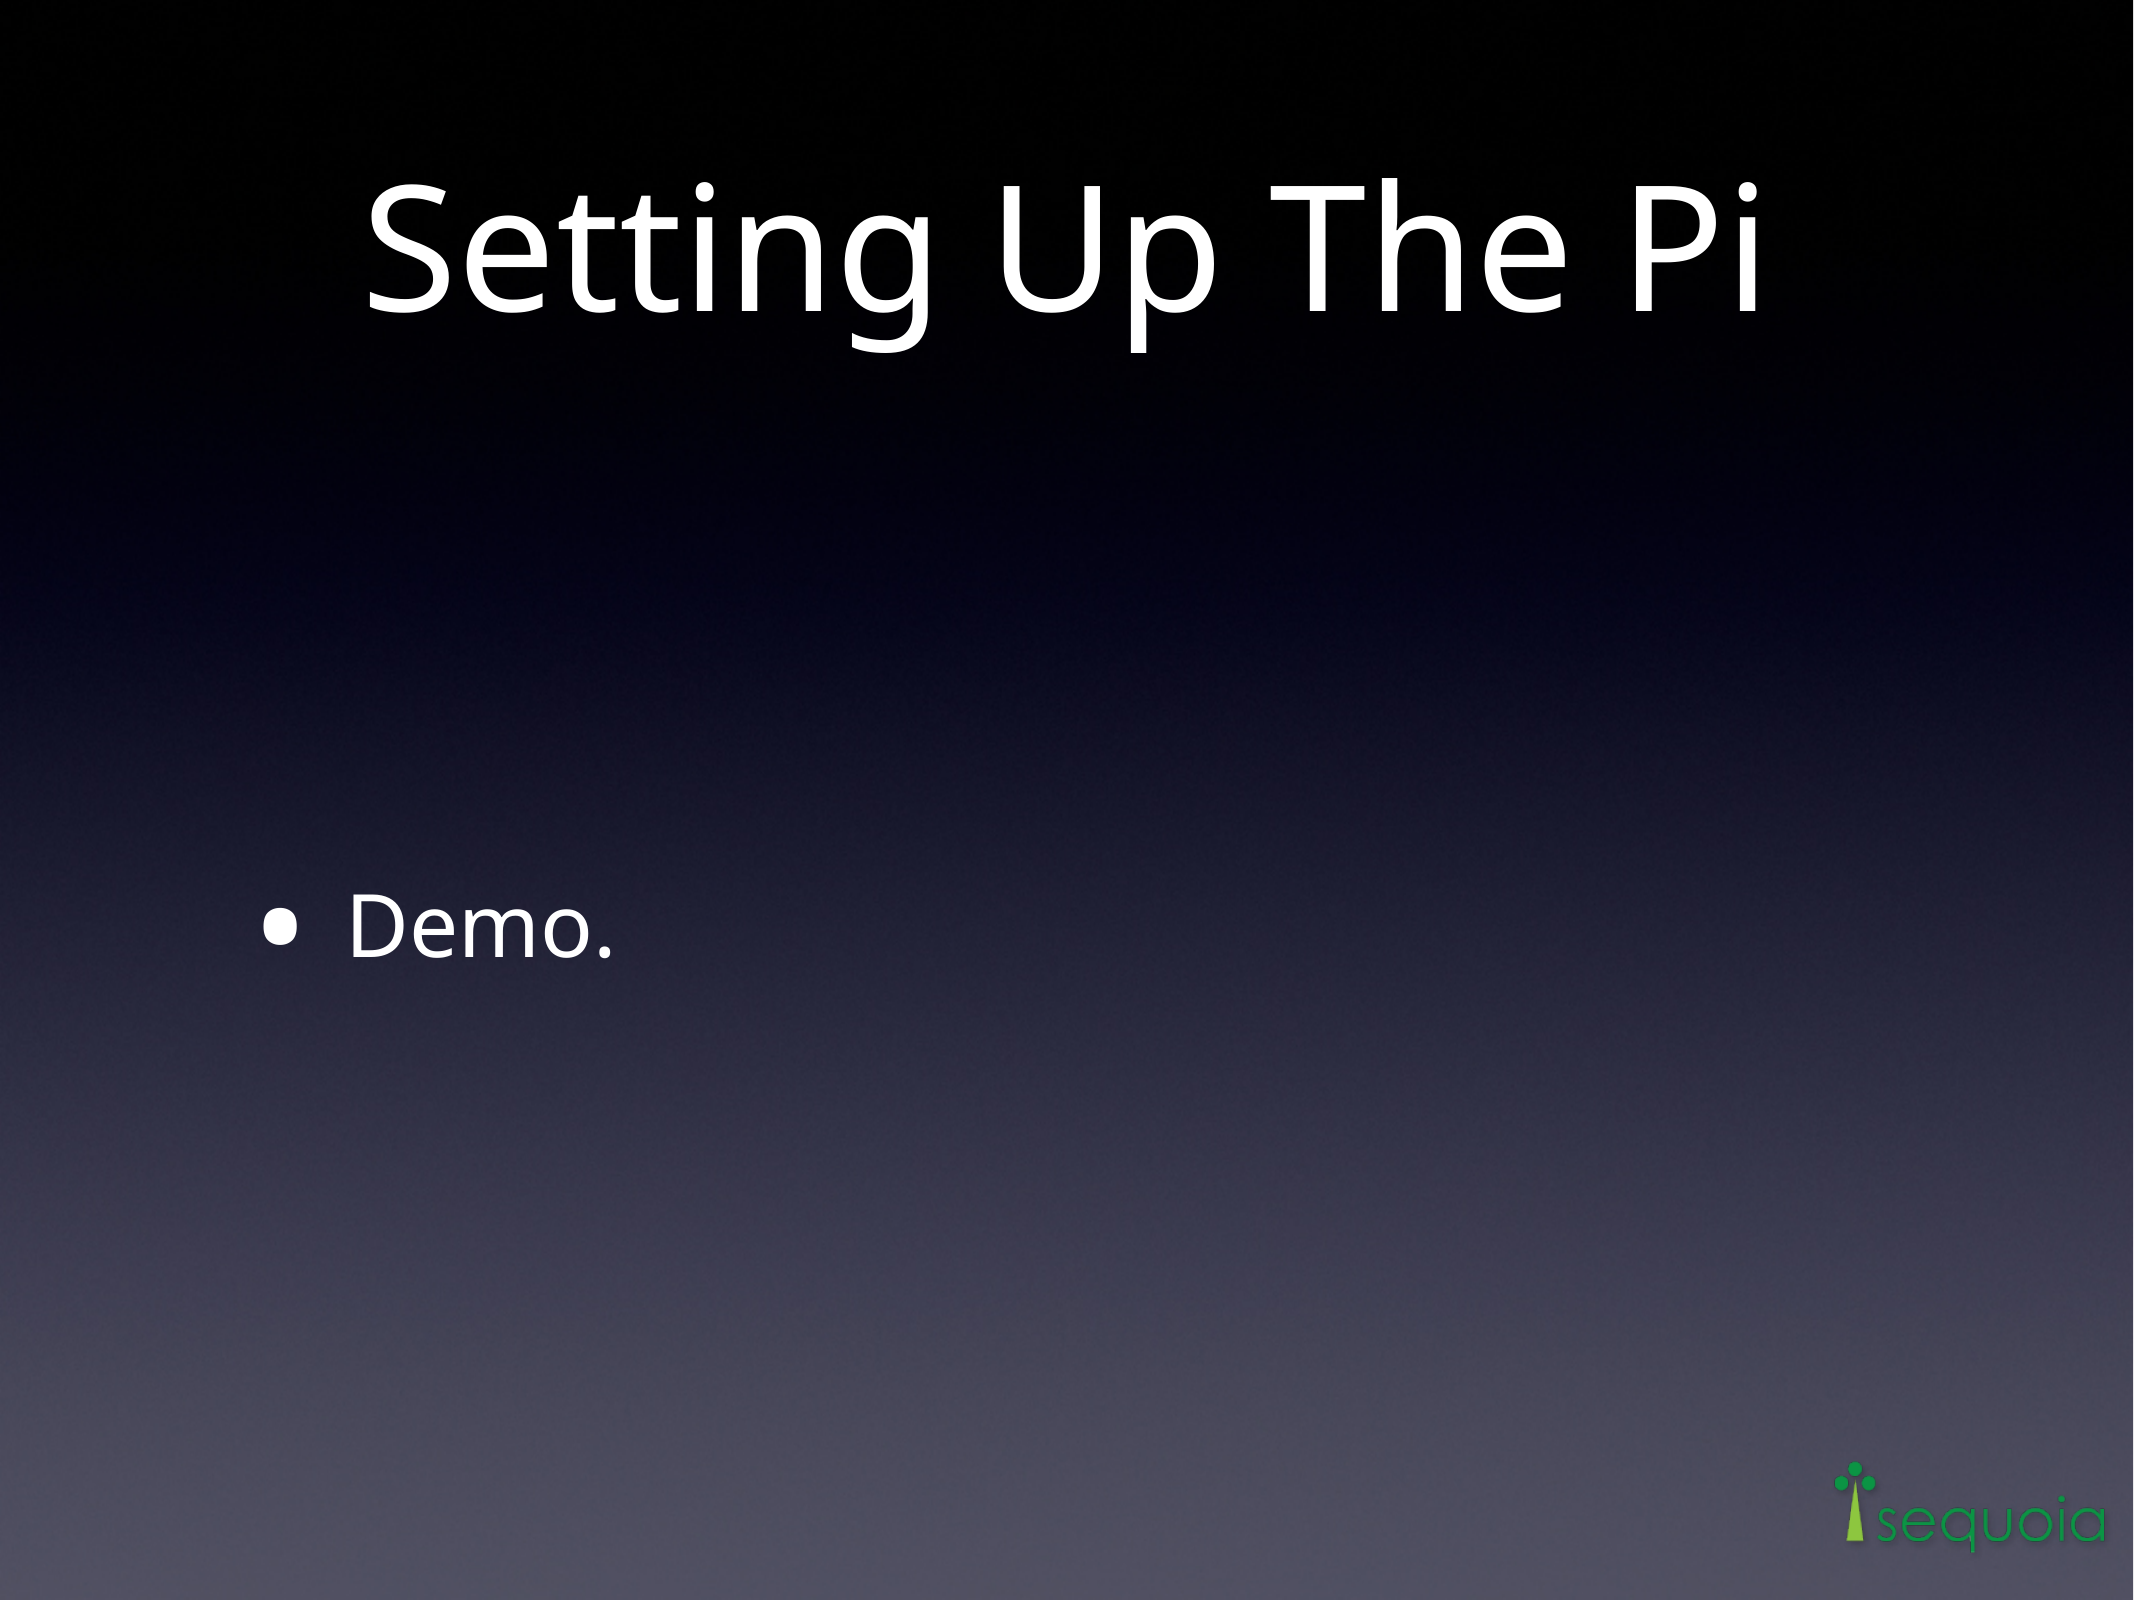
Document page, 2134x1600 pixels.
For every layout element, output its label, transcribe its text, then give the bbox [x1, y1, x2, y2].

title Setting Up The Pi [208, 41, 1925, 442]
subtitle Demo. [208, 454, 1925, 1392]
picture [0, 0, 2134, 1600]
